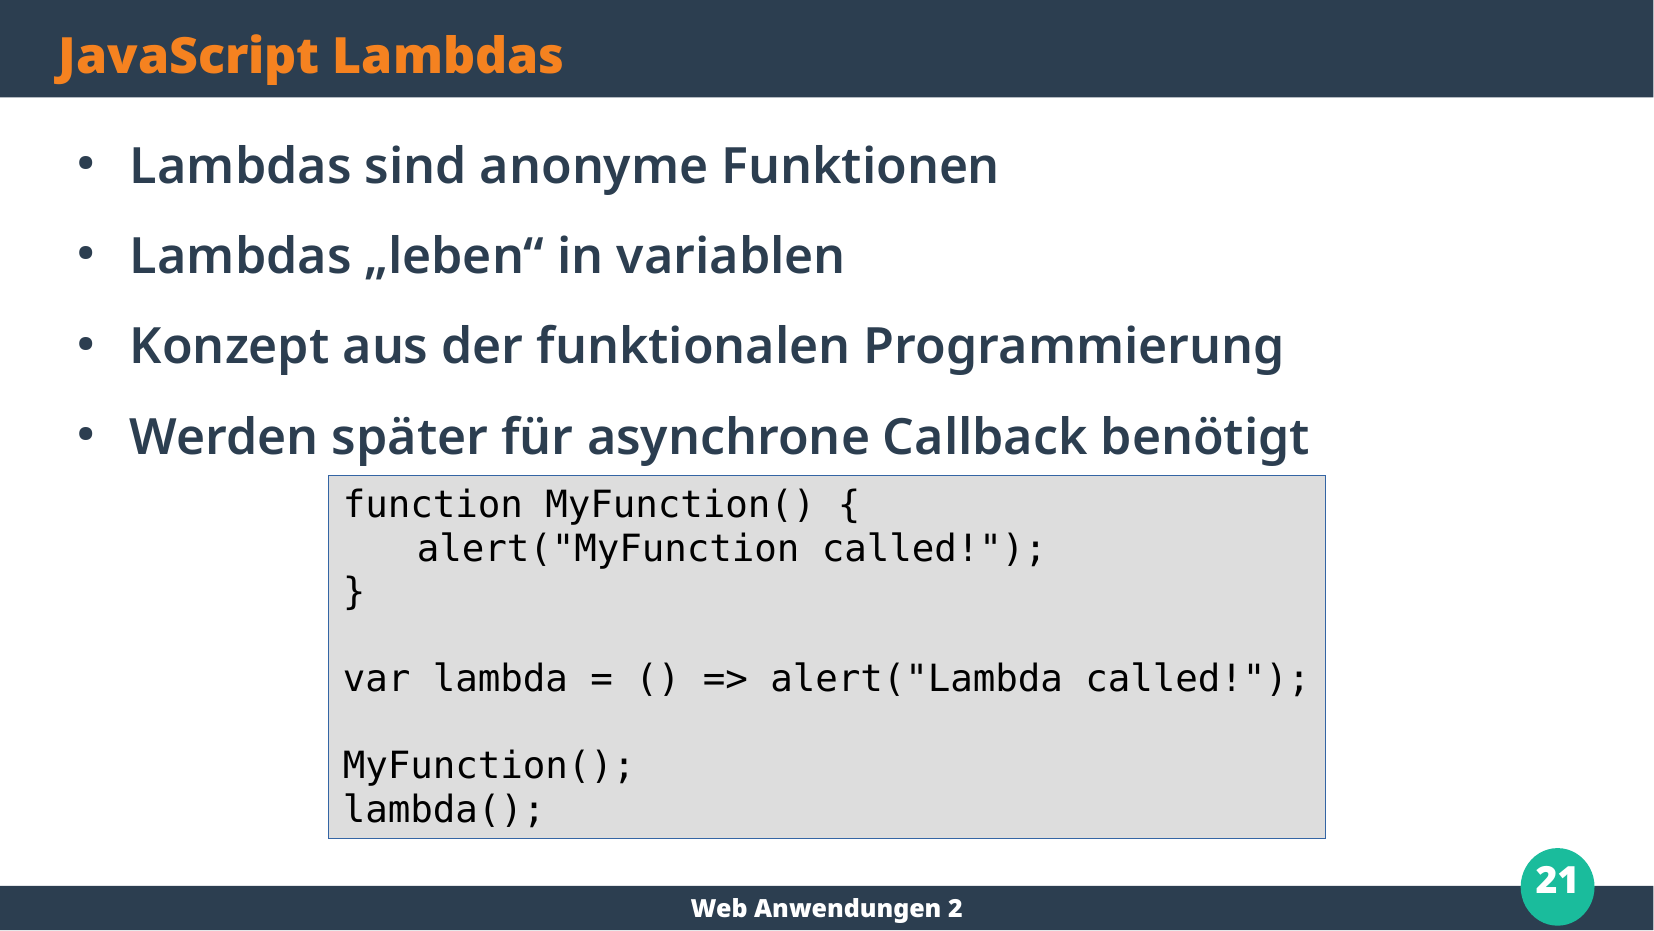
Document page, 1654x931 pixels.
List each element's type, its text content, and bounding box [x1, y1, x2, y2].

list Lambdas sind anonyme Funktionen Lambdas „leben“ in variablen Konzept aus der funktionalen Programmierung Werden später für asynchrone Callback benötigt [59, 129, 1595, 864]
title JavaScript Lambdas [59, 8, 1595, 89]
text_box function MyFunction() { alert("MyFunction called!"); } var lambda = () => alert("Lambda called!"); MyFunction(); lambda(); [328, 475, 1326, 839]
